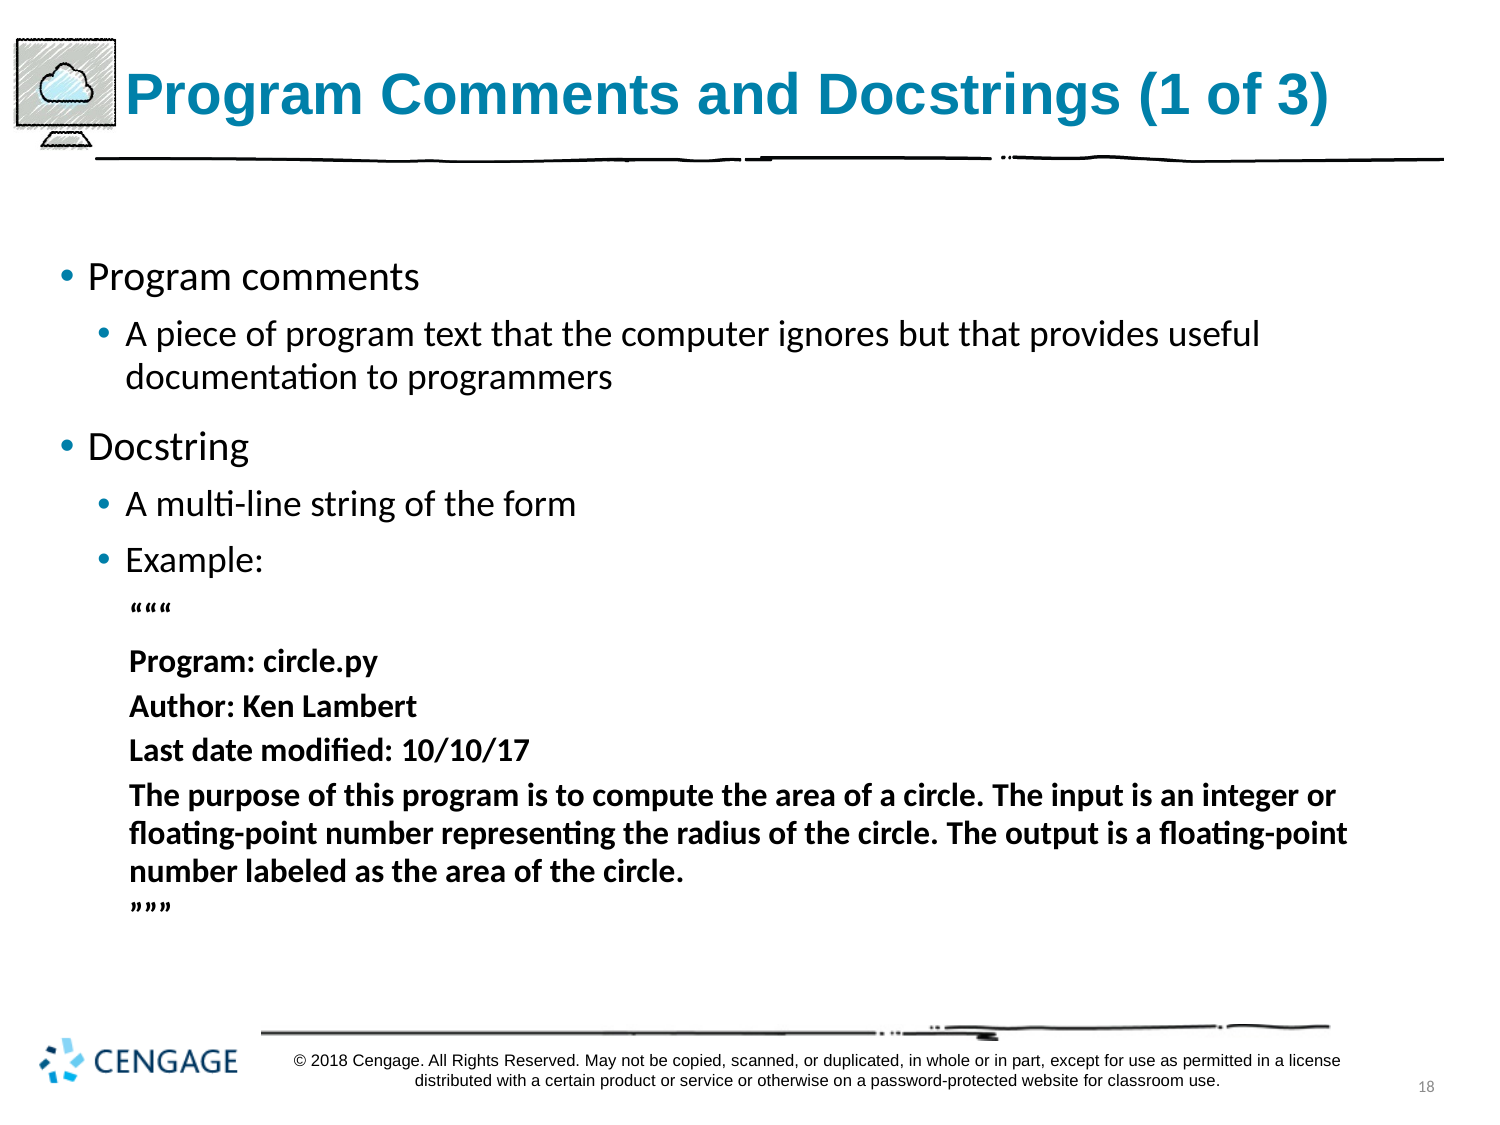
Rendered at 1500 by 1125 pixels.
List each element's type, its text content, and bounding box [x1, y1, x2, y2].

list Program comments A piece of program text that the computer ignores but that provides useful documentation to programmers Doc string A multi-line string of the form Example: [59, 252, 1441, 585]
picture [19, 1024, 250, 1096]
list “““ Program: circle.py Author: Ken Lambert Last date modified: 10/10/17 The purpose of this program is to compute the area of a circle. The input is an integer or floating-point number representing the radius of the circle. The output is a floating-point number labeled as the area of the circle. ””” [54, 597, 1435, 945]
picture [154, 155, 1444, 163]
picture [261, 1024, 1331, 1041]
title Program Comments and Doc strings (1 of 3) [125, 55, 1442, 127]
picture [13, 36, 117, 151]
footer © 2018 Cengage. All Rights Reserved. May not be copied, scanned, or duplicated, in whole or in part, except for use as permitted in a license distributed with a certain product or service or otherwise on a password-protected website for classroom use. [262, 1050, 1375, 1091]
